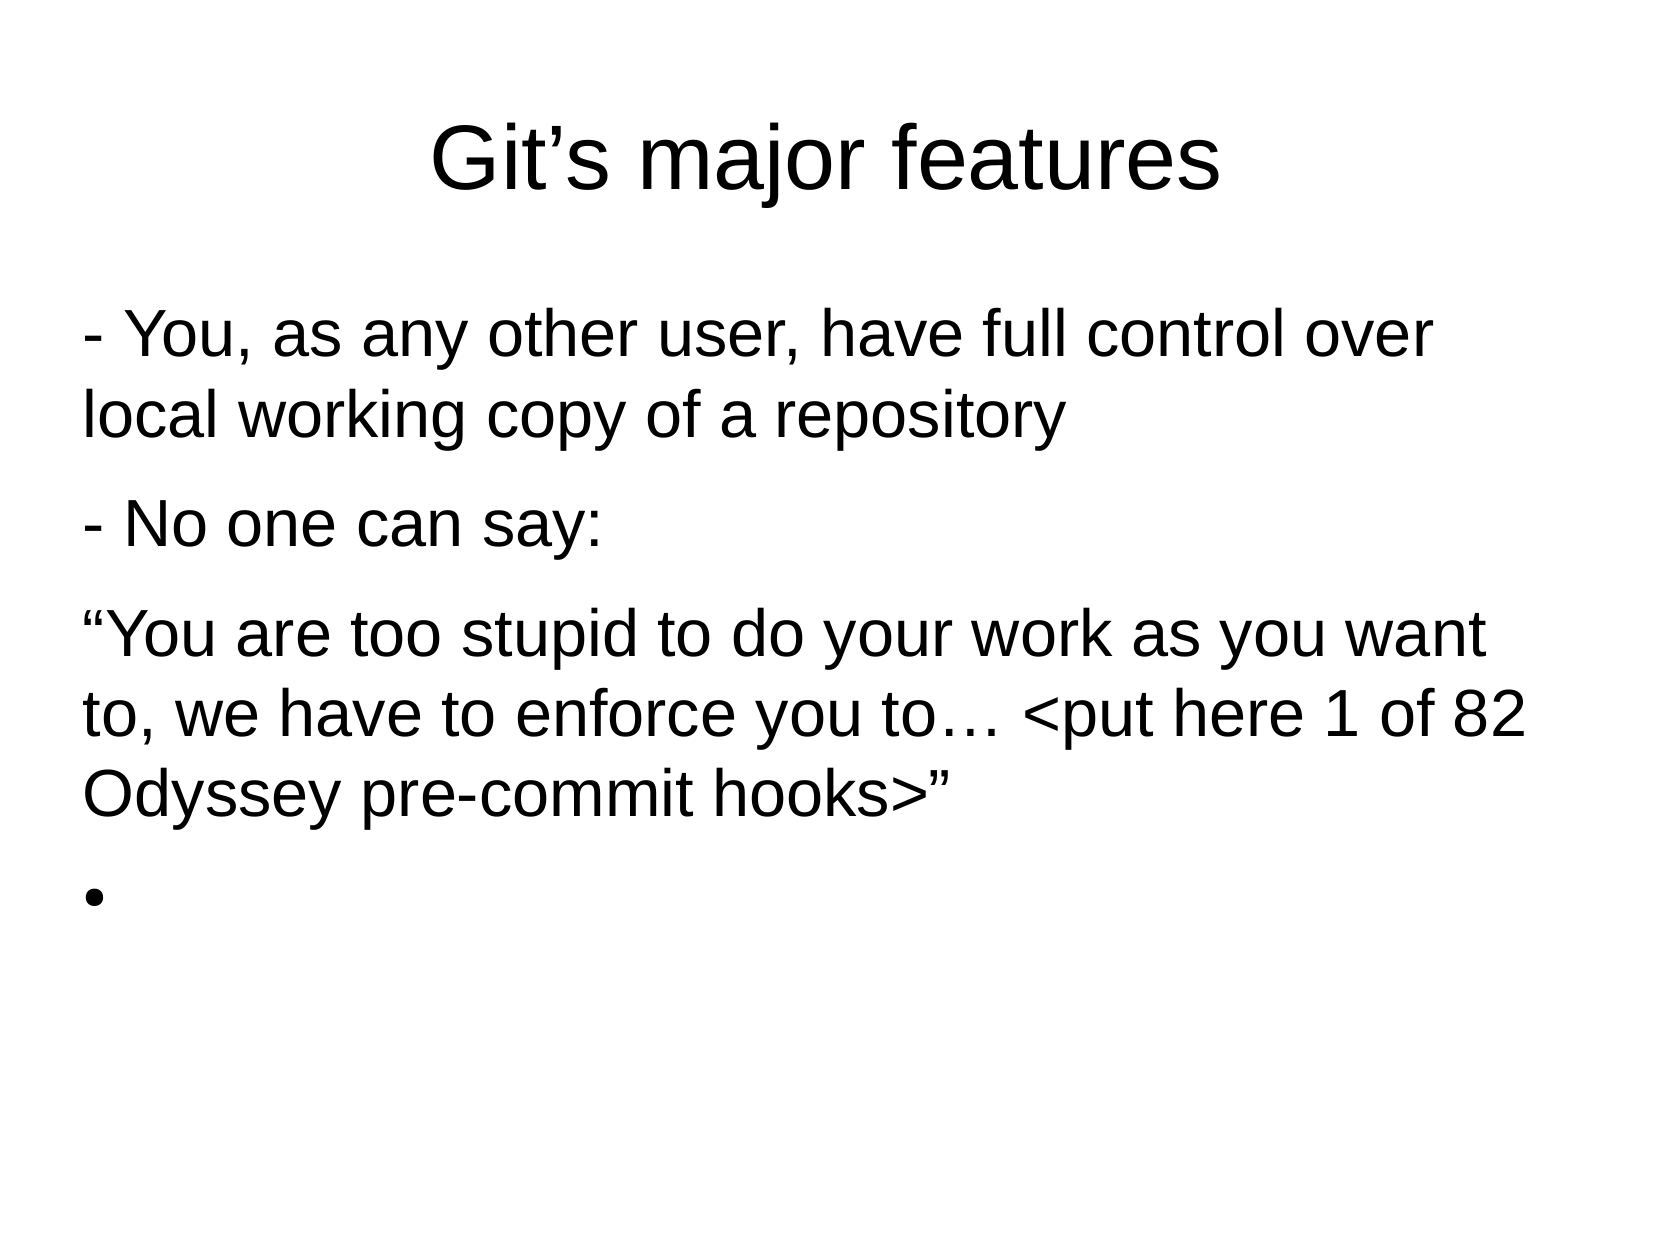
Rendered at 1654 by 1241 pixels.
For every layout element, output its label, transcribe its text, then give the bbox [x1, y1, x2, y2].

title Git’s major features [82, 49, 1571, 257]
list - You, as any other user, have full control over local working copy of a repository - No one can say: “You are too stupid to do your work as you want to, we have to enforce you to… <put here 1 of 82 Odyssey pre-commit hooks>” [82, 290, 1571, 1010]
